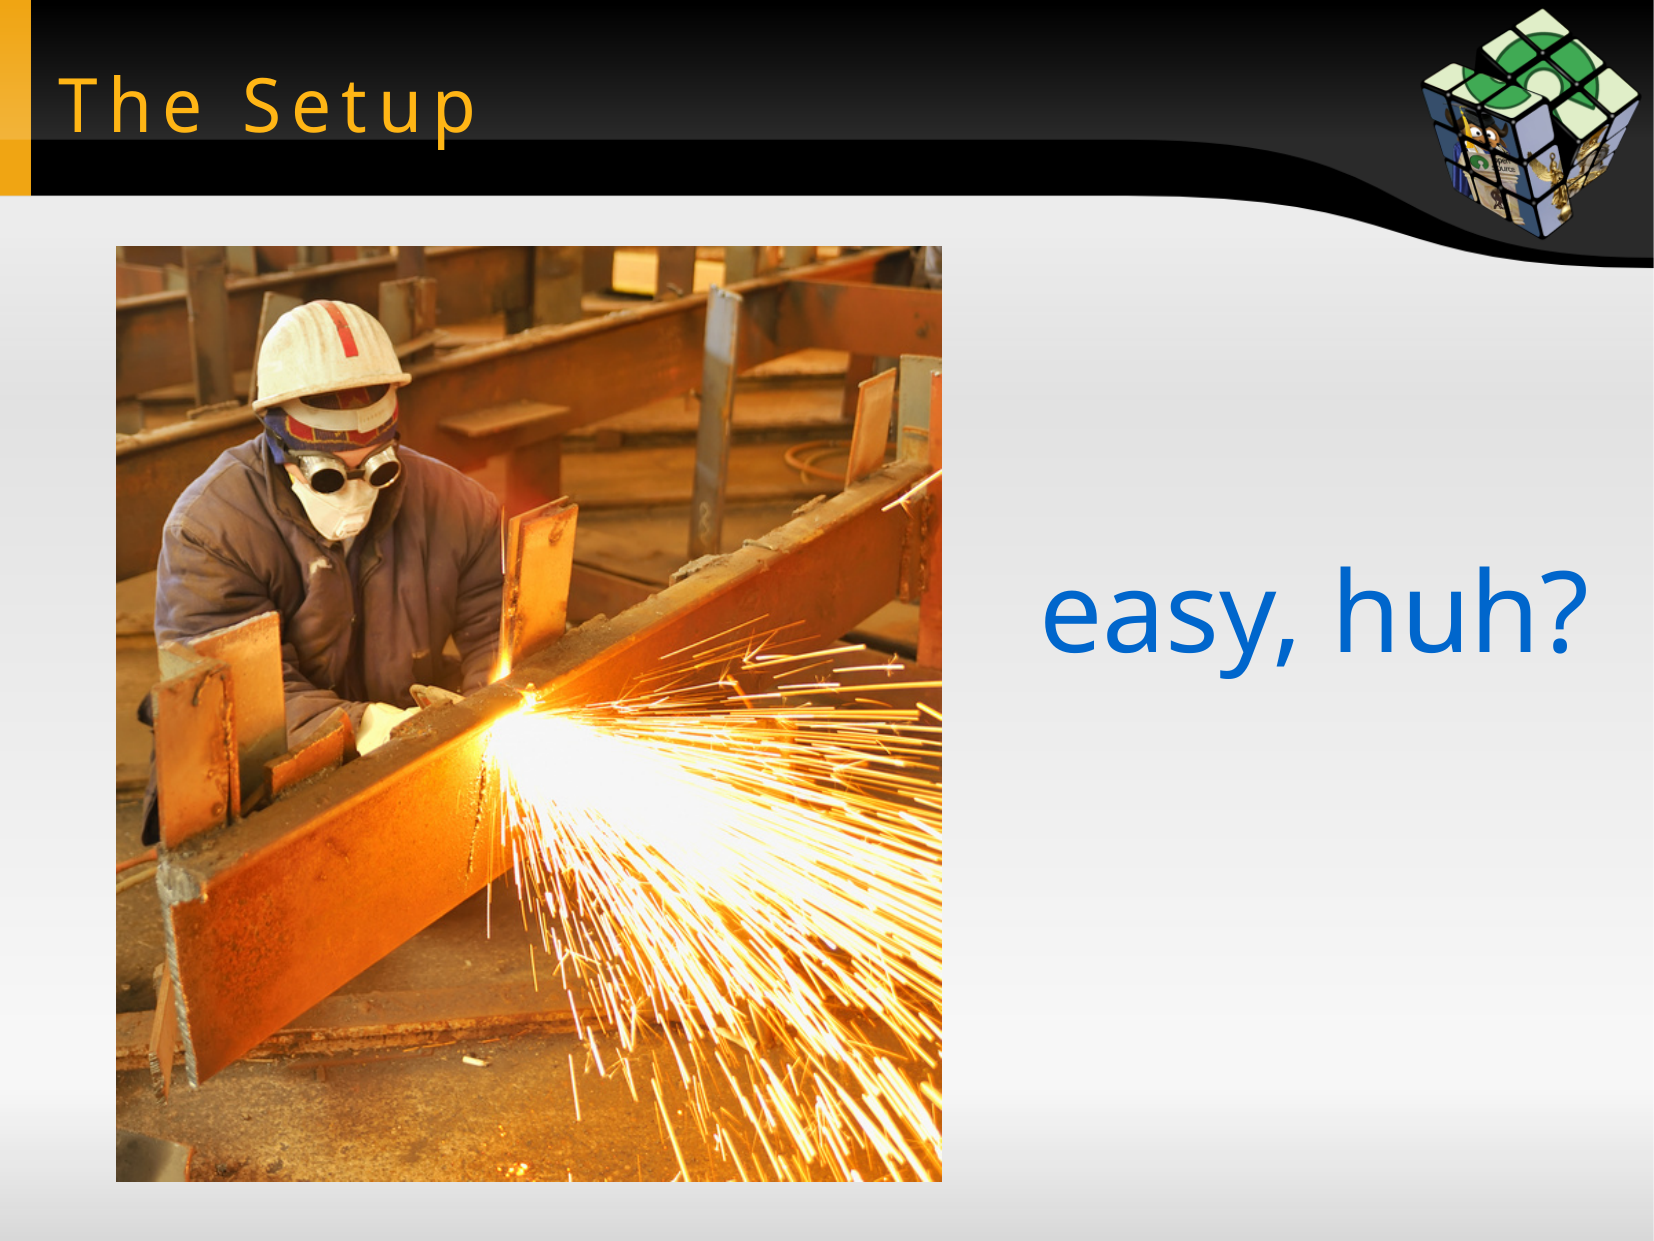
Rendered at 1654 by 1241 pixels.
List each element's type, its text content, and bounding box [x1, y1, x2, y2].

text_box easy, huh? [1024, 525, 1572, 666]
picture [0, 0, 1654, 1241]
title The Setup [59, 29, 1270, 178]
